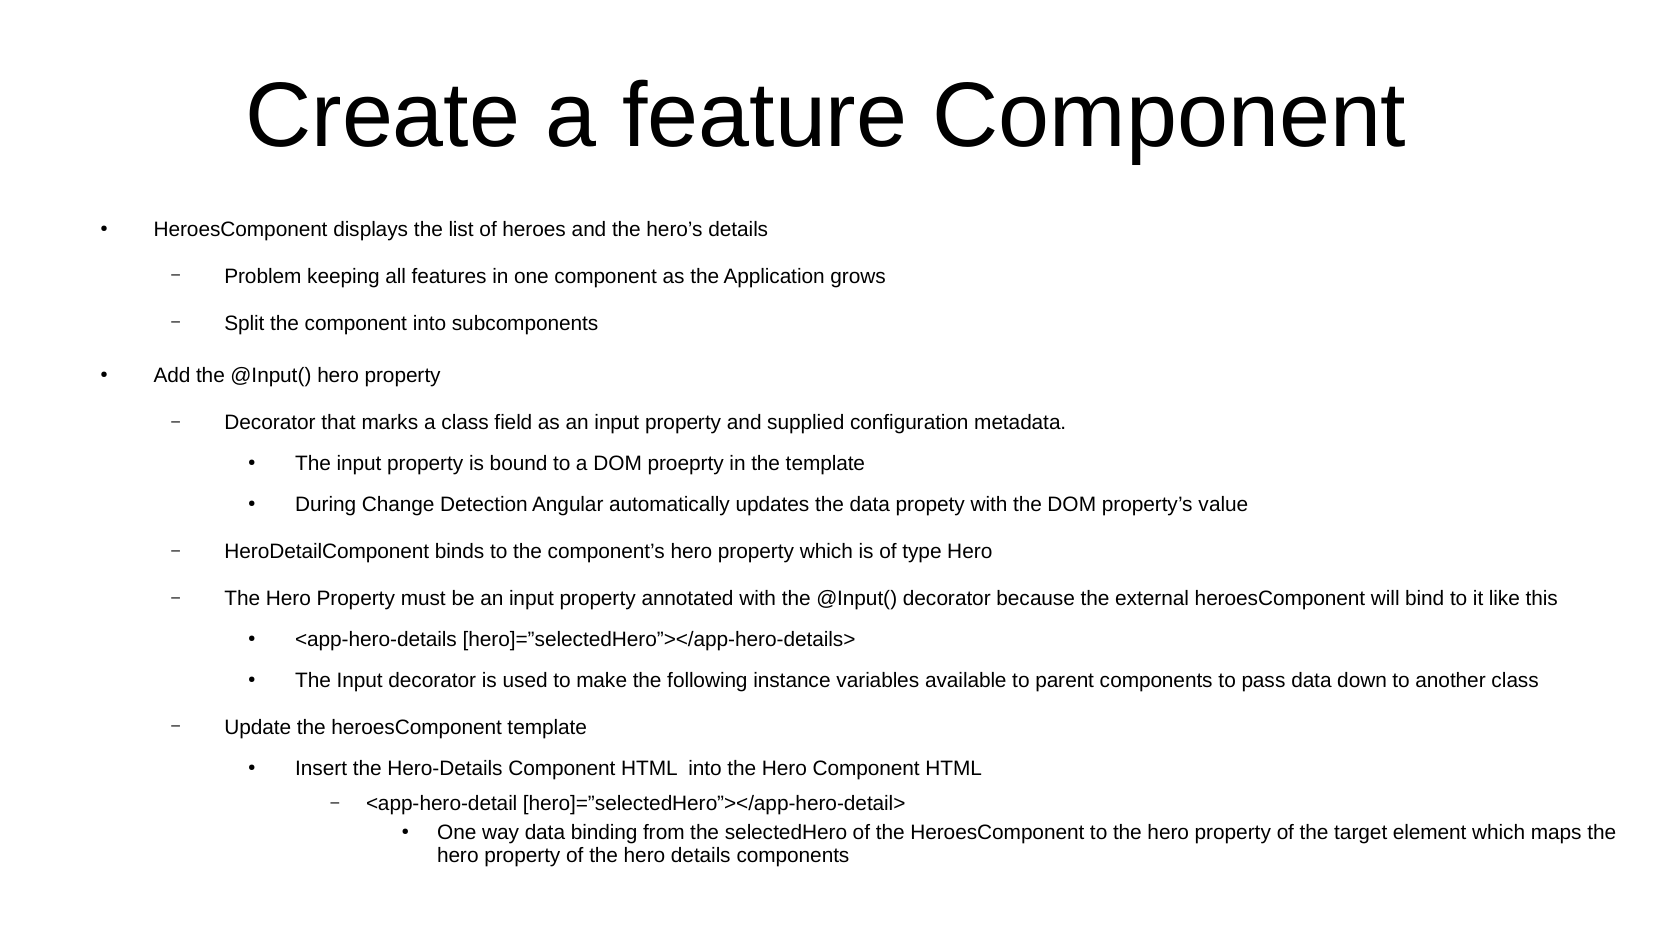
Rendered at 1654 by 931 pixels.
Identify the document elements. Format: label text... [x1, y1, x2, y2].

list HeroesComponent displays the list of heroes and the hero’s details Problem keeping all features in one component as the Application grows Split the component into subcomponents Add the @Input() hero property Decorator that marks a class field as an input property and supplied configuration metadata. The input property is bound to a DOM proeprty in the template During Change Detection Angular automatically updates the data propety with the DOM property’s value HeroDetailComponent binds to the component’s hero property which is of type Hero The Hero Property must be an input property annotated with the @Input() decorator because the external heroesComponent will bind to it like this <app-hero-details [hero]=”selectedHero”></app-hero-details> The Input decorator is used to make the following instance variables available to parent components to pass data down to another class Update the heroesComponent template Insert the Hero-Details Component HTML into the Hero Component HTML <app-hero-detail [hero]=”selectedHero”></app-hero-detail> One way data binding from the selectedHero of the HeroesComponent to the hero property of the target element which maps the hero property of the hero details components [82, 217, 1621, 901]
title Create a feature Component [82, 37, 1571, 193]
